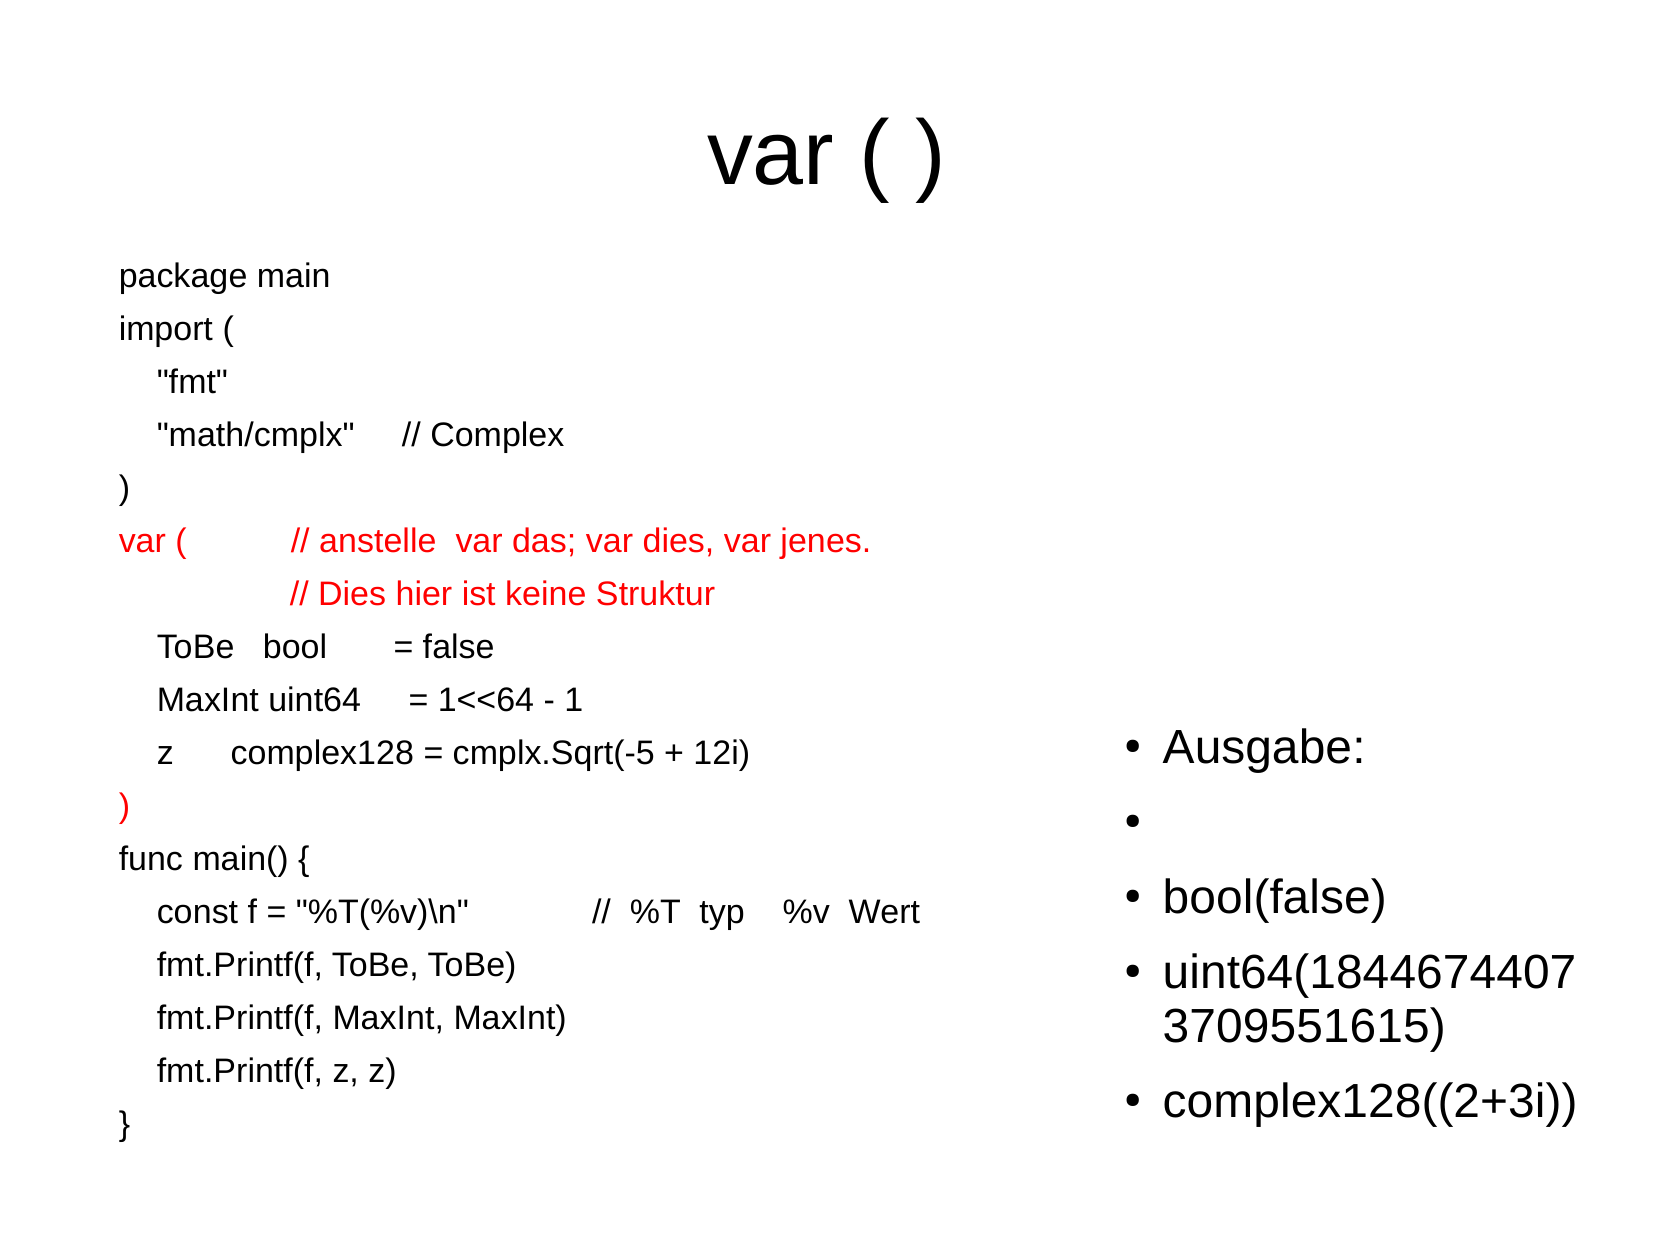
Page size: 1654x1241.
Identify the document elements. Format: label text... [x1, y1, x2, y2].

list Ausgabe: bool(false) uint64(18446744073709551615) complex128((2+3i)) [1111, 720, 1595, 1134]
title var ( ) [82, 49, 1571, 257]
list package main import ( "fmt" "math/cmplx" // Complex ) var ( // anstelle var das; var dies, var jenes. // Dies hier ist keine Struktur ToBe bool = false MaxInt uint64 = 1<<64 - 1 z complex128 = cmplx.Sqrt(-5 + 12i) ) func main() { const f = "%T(%v)\n" // %T typ %v Wert fmt.Printf(f, ToBe, ToBe) fmt.Printf(f, MaxInt, MaxInt) fmt.Printf(f, z, z) } [82, 257, 1264, 1158]
